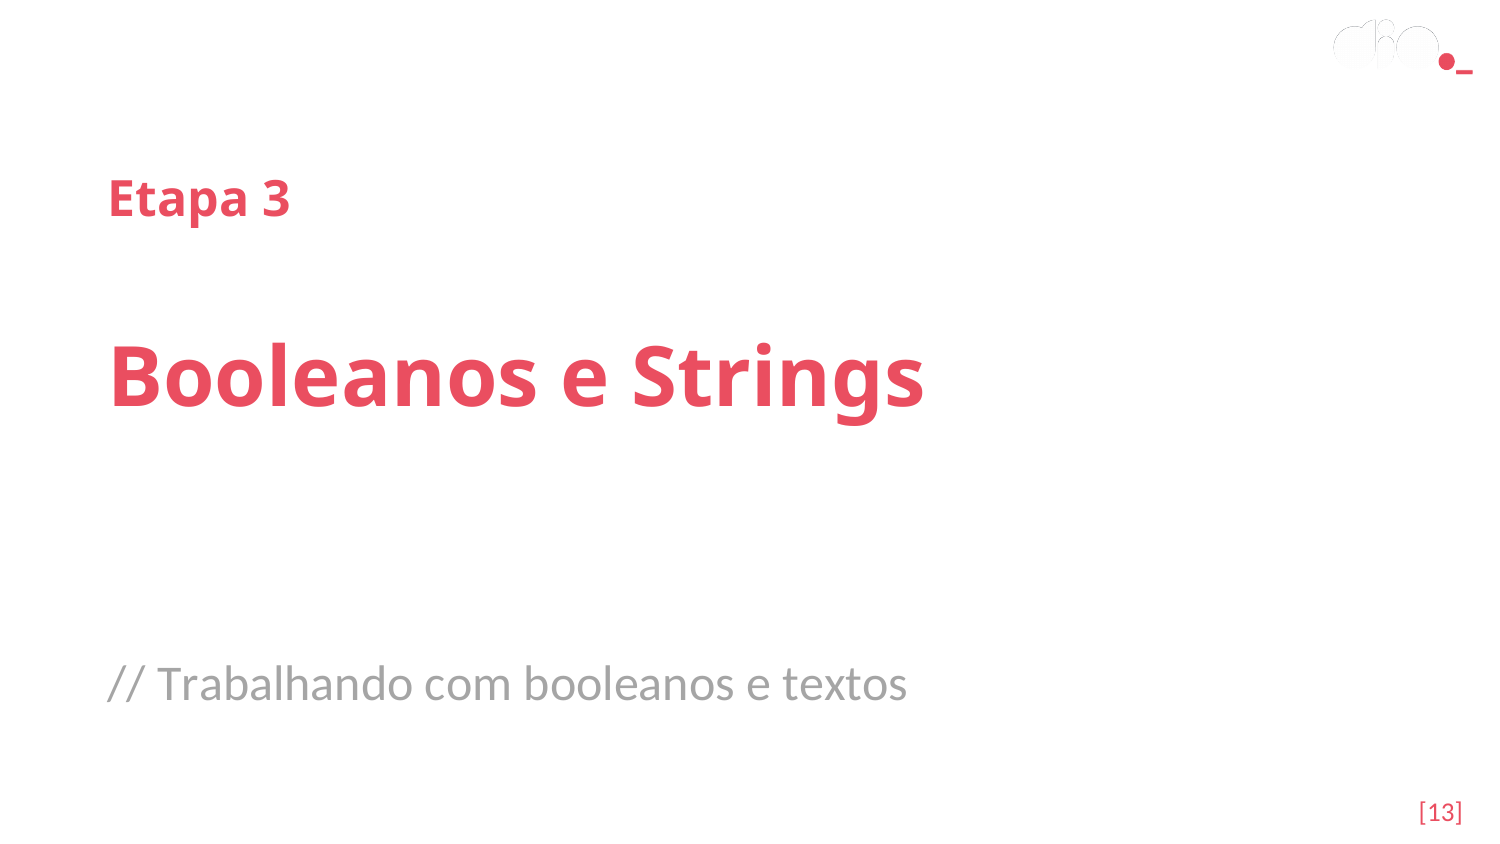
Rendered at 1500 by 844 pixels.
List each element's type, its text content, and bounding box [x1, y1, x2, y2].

text_box Booleanos e Strings [92, 292, 1309, 558]
picture [1333, 19, 1473, 75]
text_box [] [1403, 779, 1494, 844]
text_box // Trabalhando com booleanos e textos [92, 635, 1309, 701]
text_box Etapa 3 [92, 142, 1309, 223]
